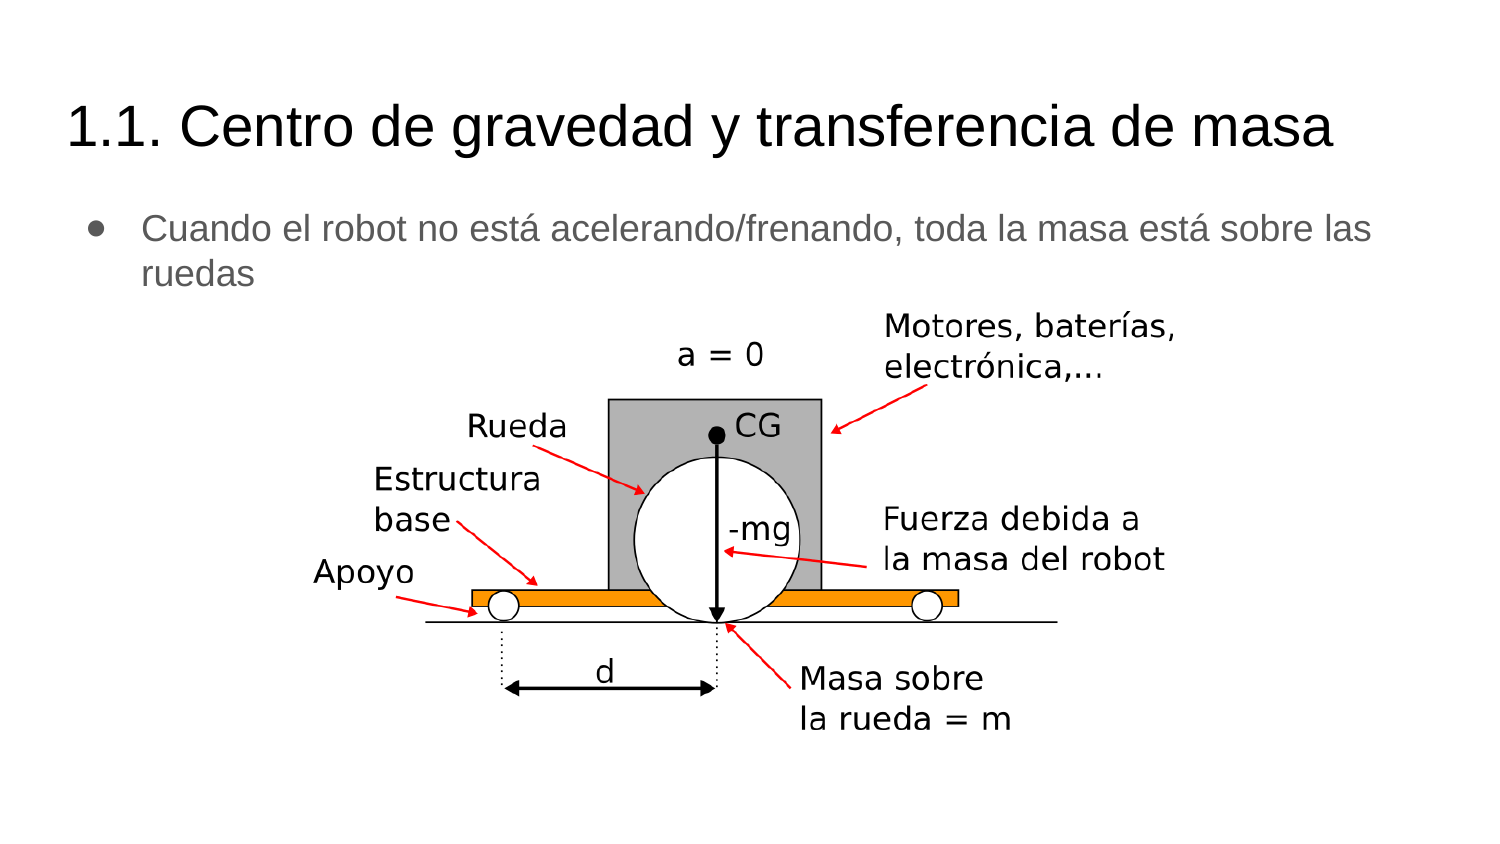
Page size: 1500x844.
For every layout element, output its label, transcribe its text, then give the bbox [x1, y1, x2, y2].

picture [313, 311, 1173, 731]
title 1.1. Centro de gravedad y transferencia de masa [51, 72, 1449, 167]
list Cuando el robot no está acelerando/frenando, toda la masa está sobre las ruedas [51, 189, 1449, 750]
